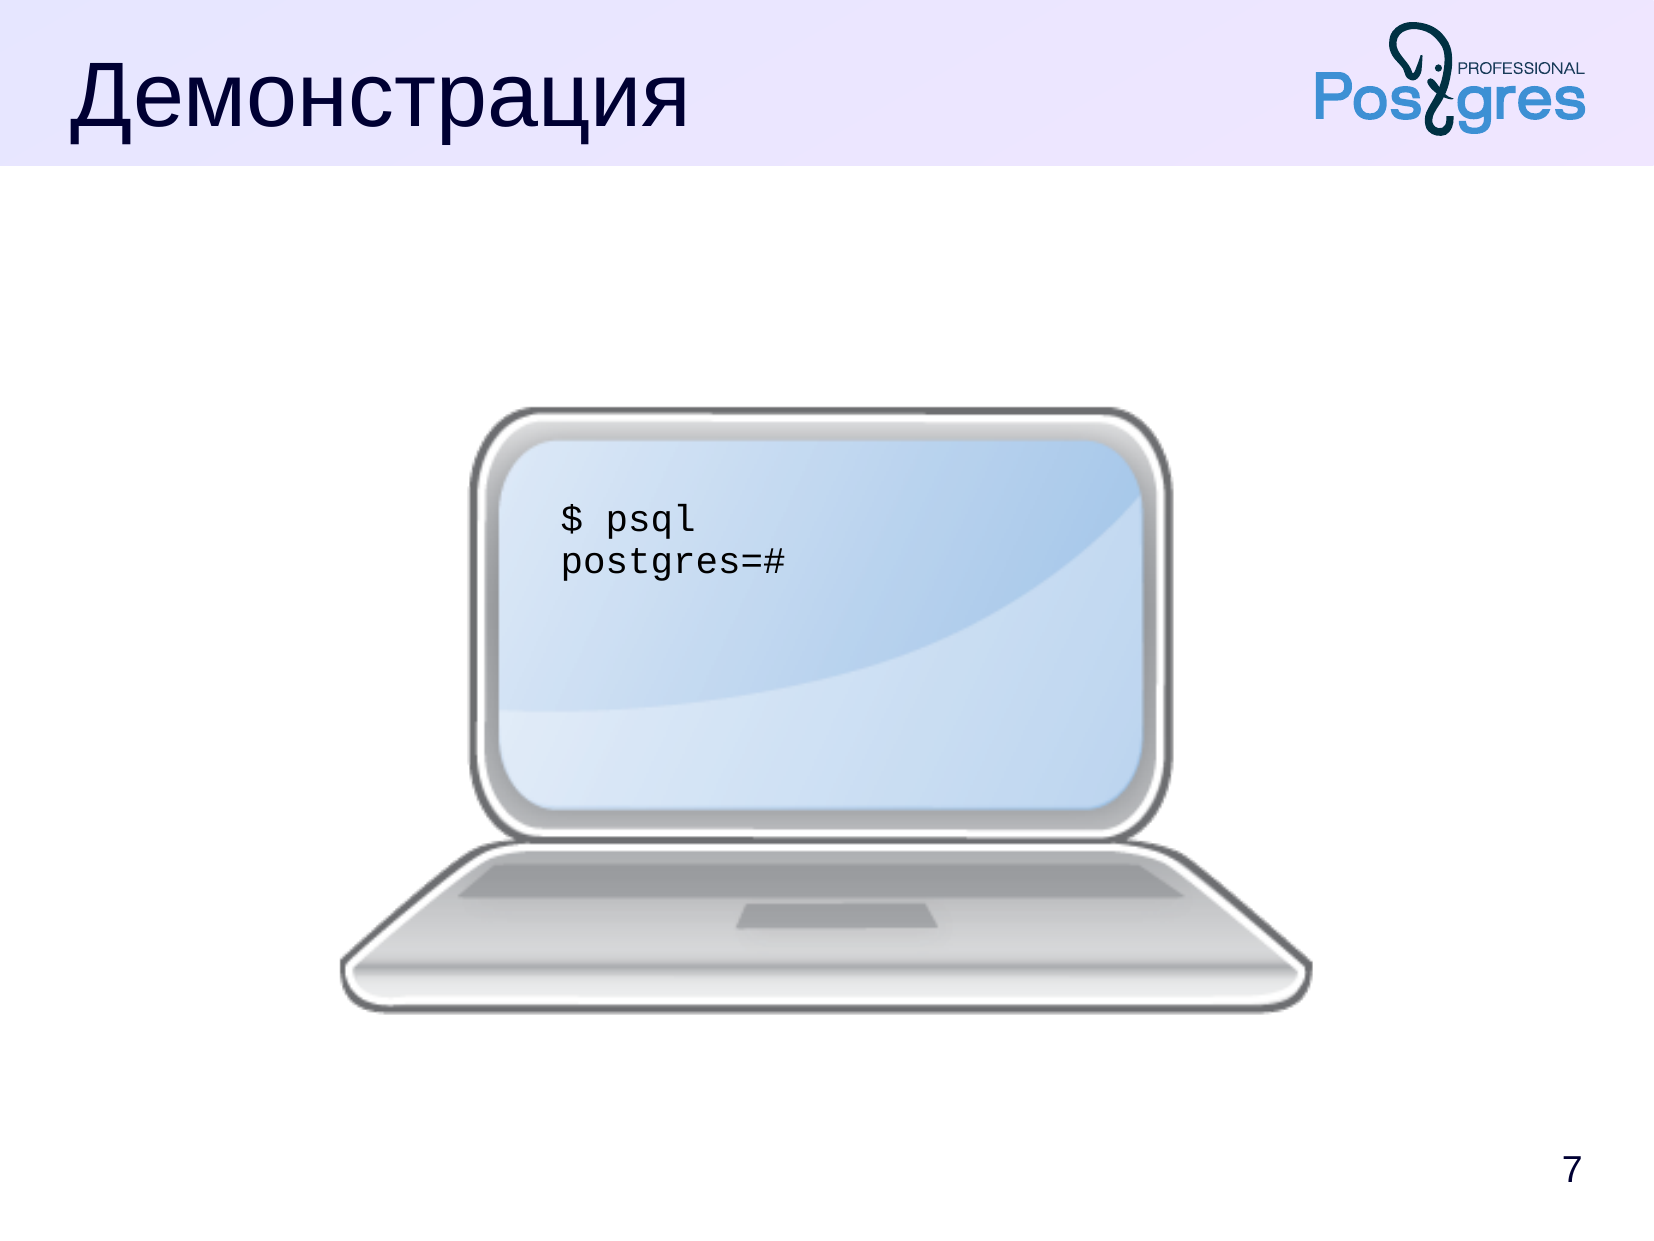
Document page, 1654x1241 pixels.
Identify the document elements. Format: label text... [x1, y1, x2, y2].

title Демонстрация [70, 43, 1241, 147]
picture [298, 365, 1356, 1058]
